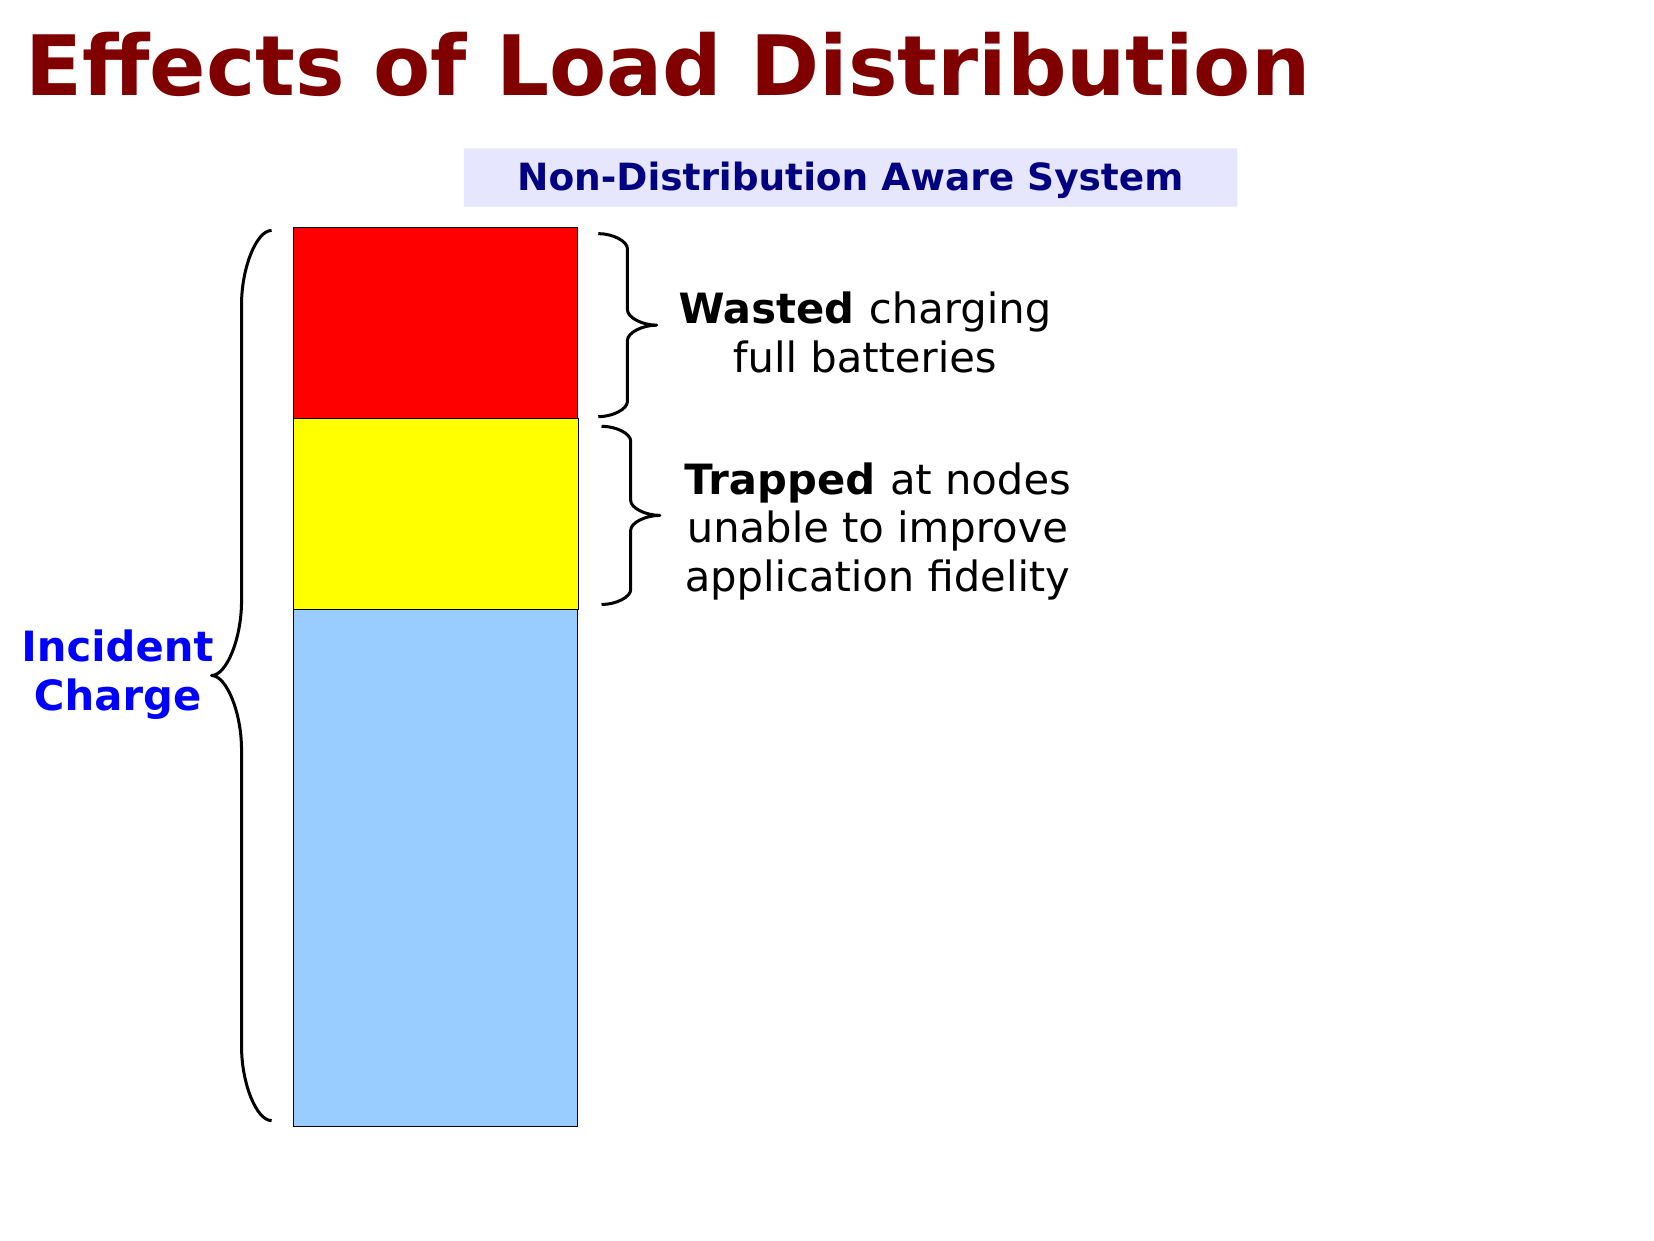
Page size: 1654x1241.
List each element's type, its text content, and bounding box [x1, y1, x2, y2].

text_box Non-Distribution Aware System [463, 148, 1238, 207]
text_box Wasted charging full batteries [634, 277, 1096, 390]
title Effects of Load Distribution [25, 18, 1438, 116]
text_box Trapped at nodes unable to improve application fidelity [647, 448, 1108, 609]
text_box [293, 227, 579, 1127]
text_box Incident Charge [0, 615, 236, 728]
